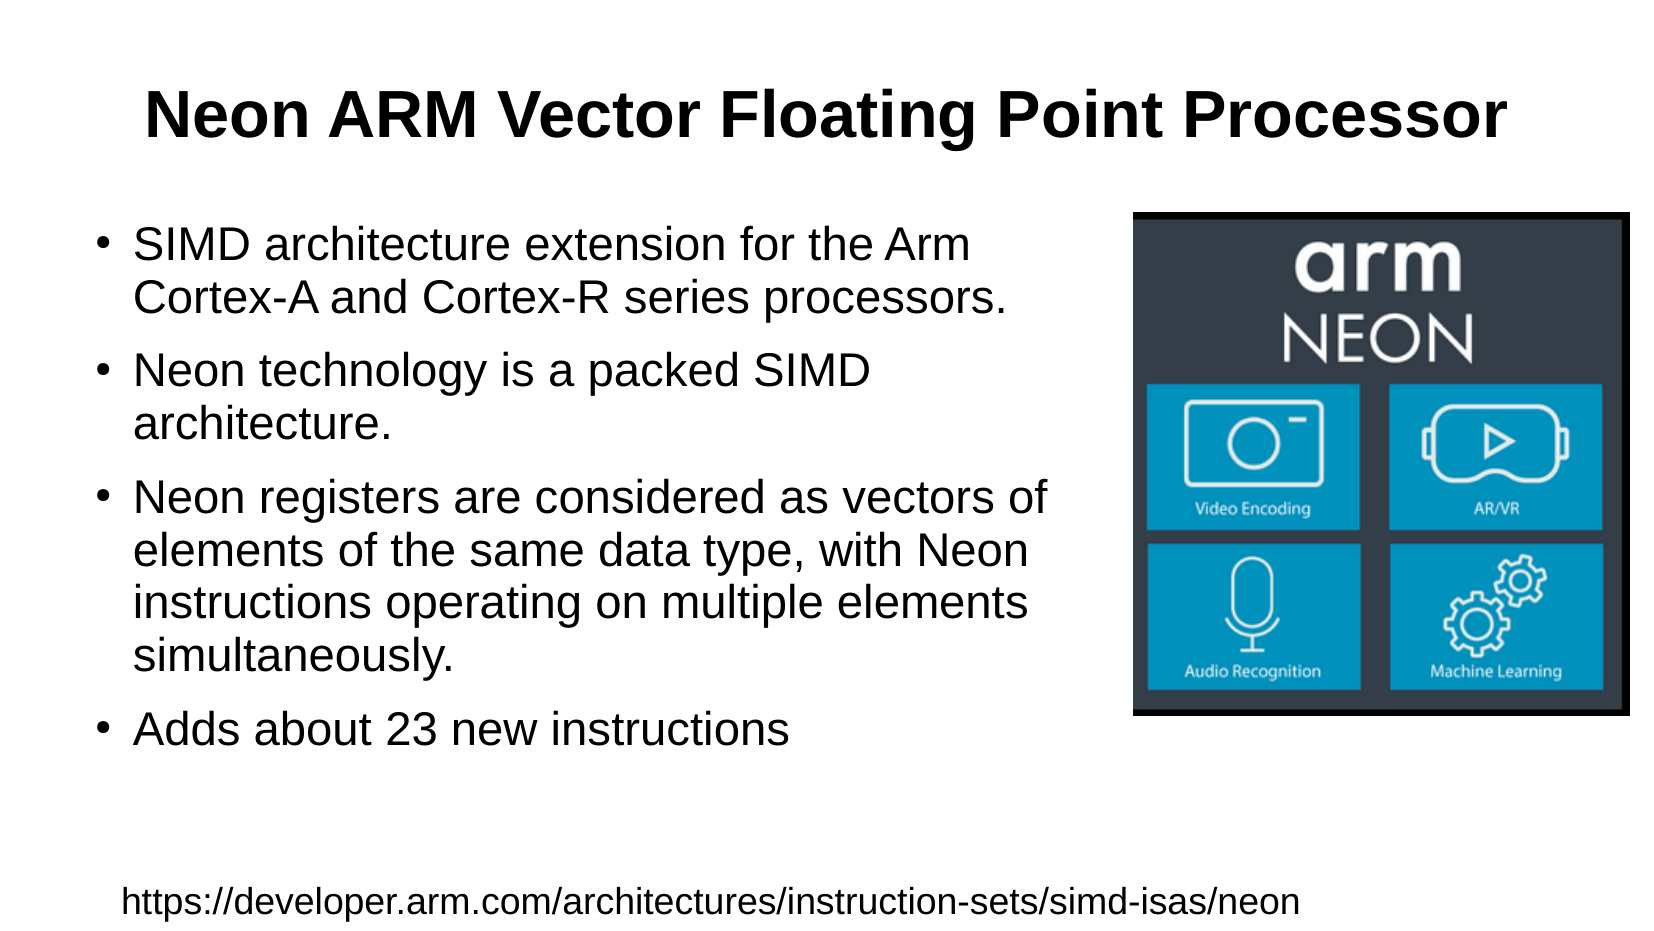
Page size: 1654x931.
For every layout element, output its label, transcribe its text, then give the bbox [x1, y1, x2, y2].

title Neon ARM Vector Floating Point Processor [82, 37, 1571, 193]
list SIMD architecture extension for the Arm Cortex-A and Cortex-R series processors. Neon technology is a packed SIMD architecture. Neon registers are considered as vectors of elements of the same data type, with Neon instructions operating on multiple elements simultaneously. Adds about 23 new instructions [82, 217, 1122, 758]
text_box https://developer.arm.com/architectures/instruction-sets/simd-isas/neon [106, 873, 1316, 931]
picture [1133, 212, 1630, 716]
